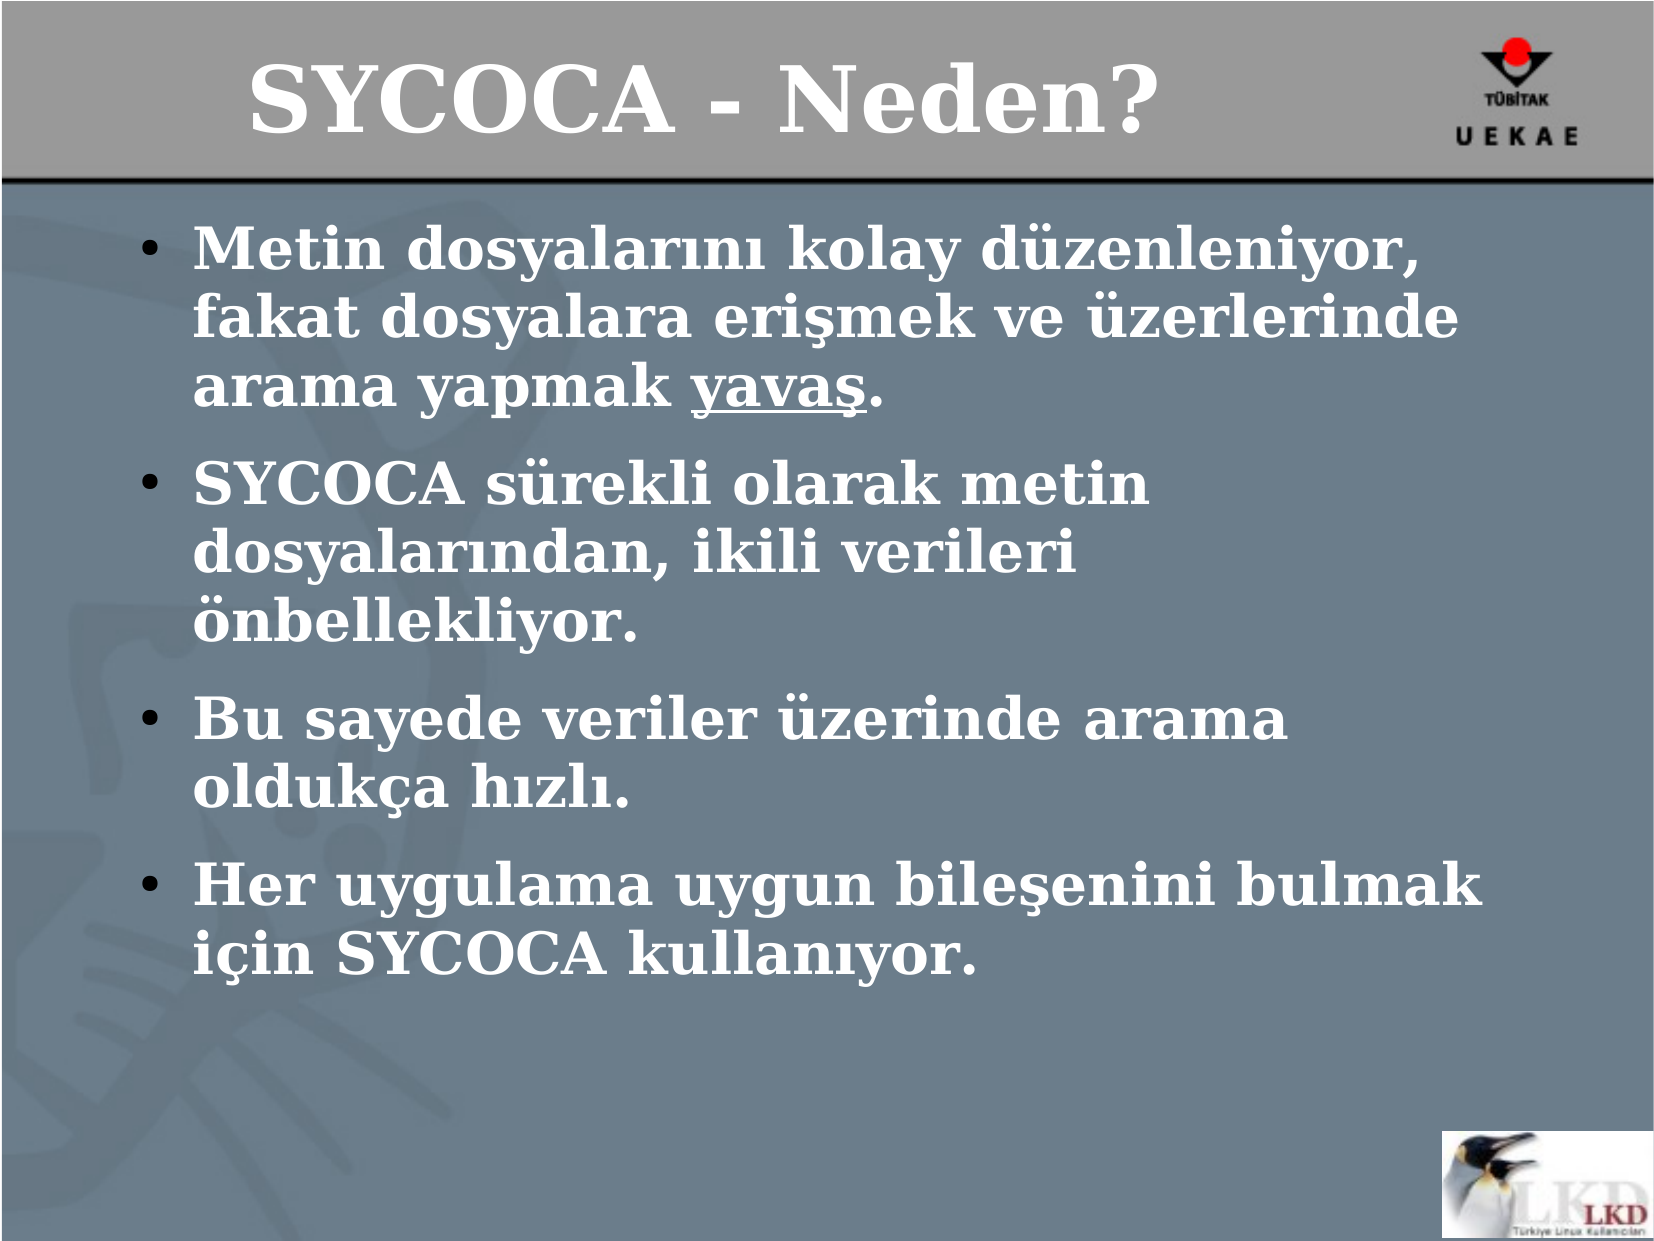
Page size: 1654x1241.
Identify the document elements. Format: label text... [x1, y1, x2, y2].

list Metin dosyalarını kolay düzenleniyor, fakat dosyalara erişmek ve üzerlerinde arama yapmak yavaş. SYCOCA sürekli olarak metin dosyalarından, ikili verileri önbellekliyor. Bu sayede veriler üzerinde arama oldukça hızlı. Her uygulama uygun bileşenini bulmak için SYCOCA kullanıyor. [121, 214, 1535, 1224]
picture [1, 1, 1654, 1241]
title SYCOCA - Neden? [0, 0, 1411, 204]
